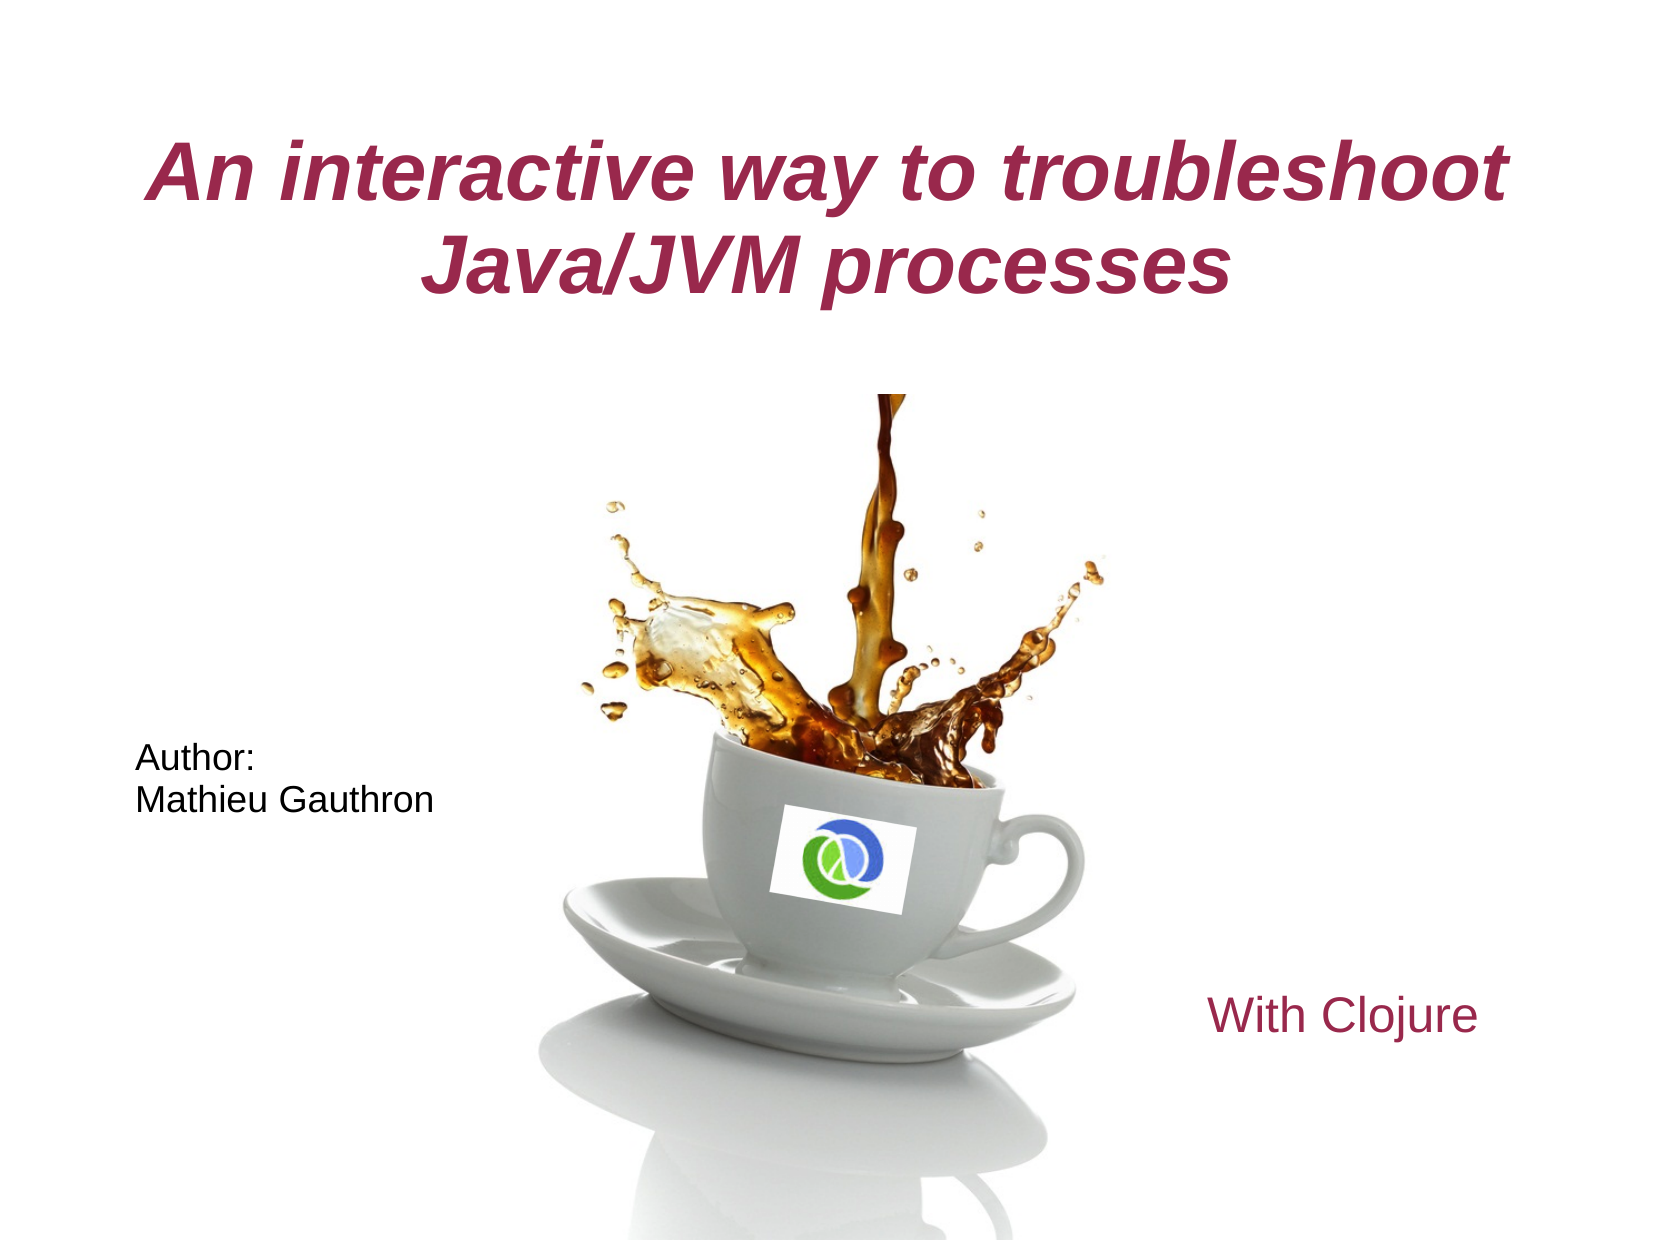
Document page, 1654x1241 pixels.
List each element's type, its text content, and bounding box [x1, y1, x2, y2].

subtitle Author: Mathieu Gauthron With Clojure [134, 531, 1607, 1241]
title An interactive way to troubleshoot Java/JVM processes [121, 114, 1534, 322]
picture [416, 394, 1158, 531]
picture [769, 804, 917, 915]
